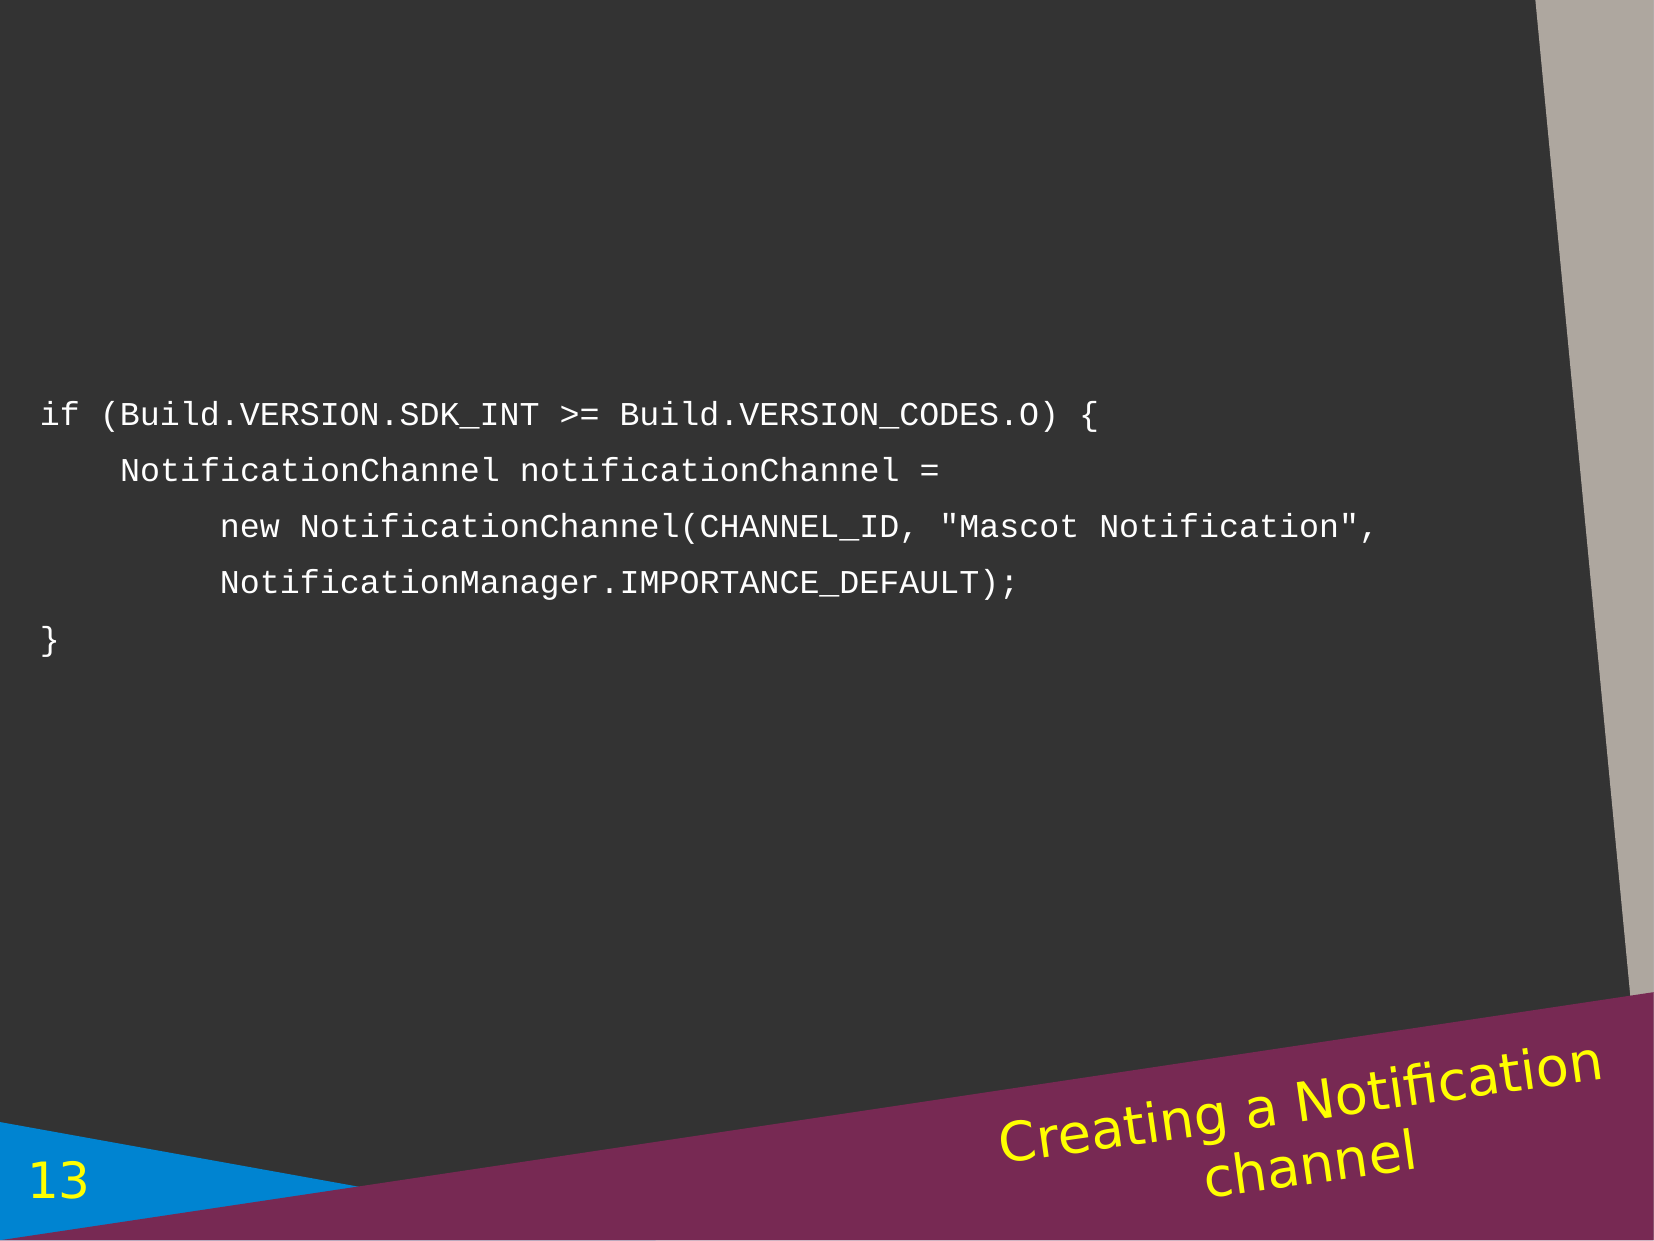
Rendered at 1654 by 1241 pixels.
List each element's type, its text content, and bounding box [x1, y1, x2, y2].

text_box if (Build.VERSION.SDK_INT >= Build.VERSION_CODES.O) { NotificationChannel notificationChannel = new NotificationChannel(CHANNEL_ID, "Mascot Notification", NotificationManager.IMPORTANCE_DEFAULT); } [25, 196, 1480, 789]
title Creating a Notification channel [956, 995, 1654, 1241]
